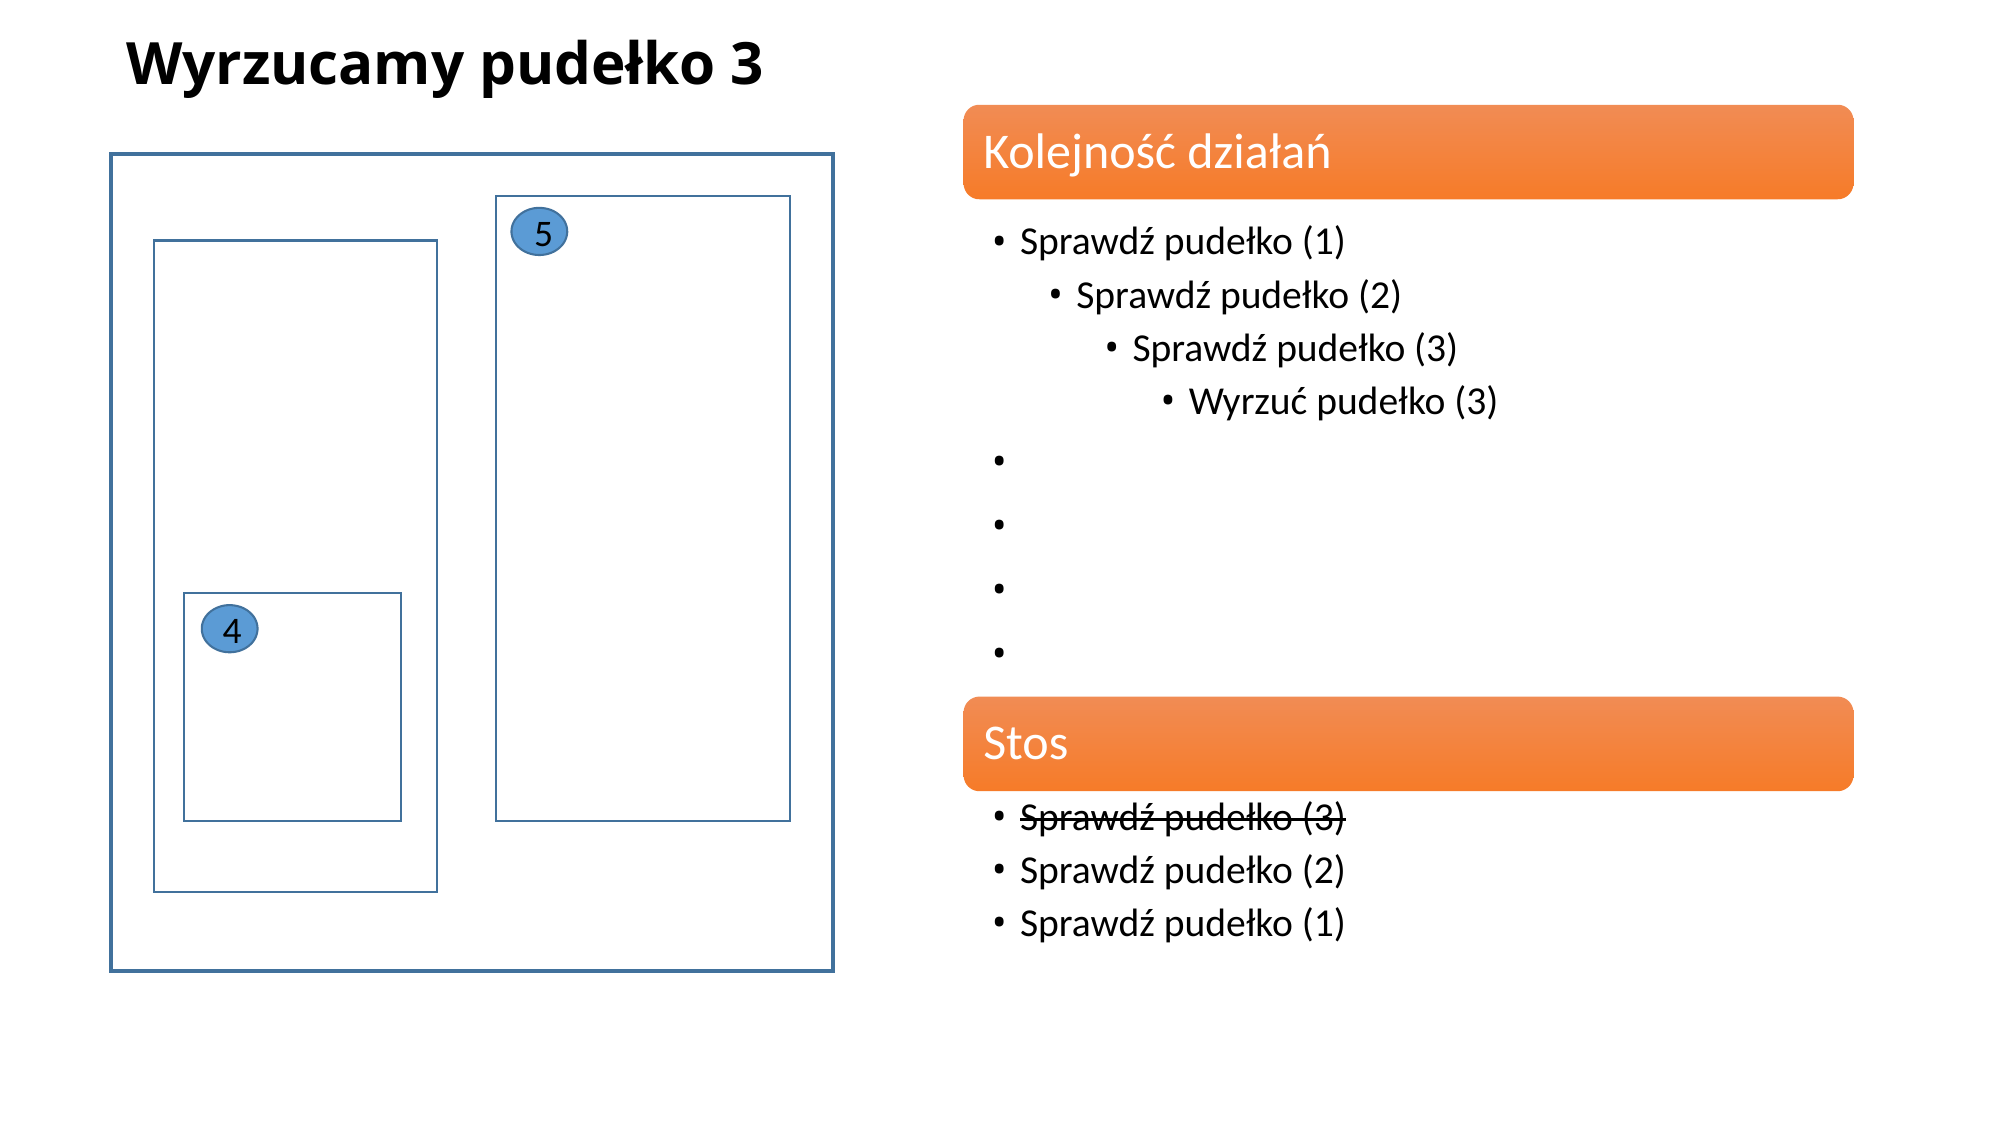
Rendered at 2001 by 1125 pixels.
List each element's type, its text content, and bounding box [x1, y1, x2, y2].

text_box 5 [519, 201, 553, 262]
text_box [242, 607, 258, 650]
text_box [201, 615, 207, 643]
text_box Sprawdź pudełko (3) Sprawdź pudełko (2) Sprawdź pudełko (1) [963, 791, 1854, 955]
text_box [553, 210, 568, 252]
text_box Kolejność działań [963, 106, 1854, 200]
text_box Sprawdź pudełko (1) Sprawdź pudełko (2) Sprawdź pudełko (3) Wyrzuć pudełko (3) [963, 215, 1854, 697]
text_box [511, 215, 519, 248]
text_box 4 [207, 598, 242, 659]
text_box Stos [963, 696, 1854, 791]
text_box Wyrzucamy pudełko 3 [110, 19, 2000, 106]
